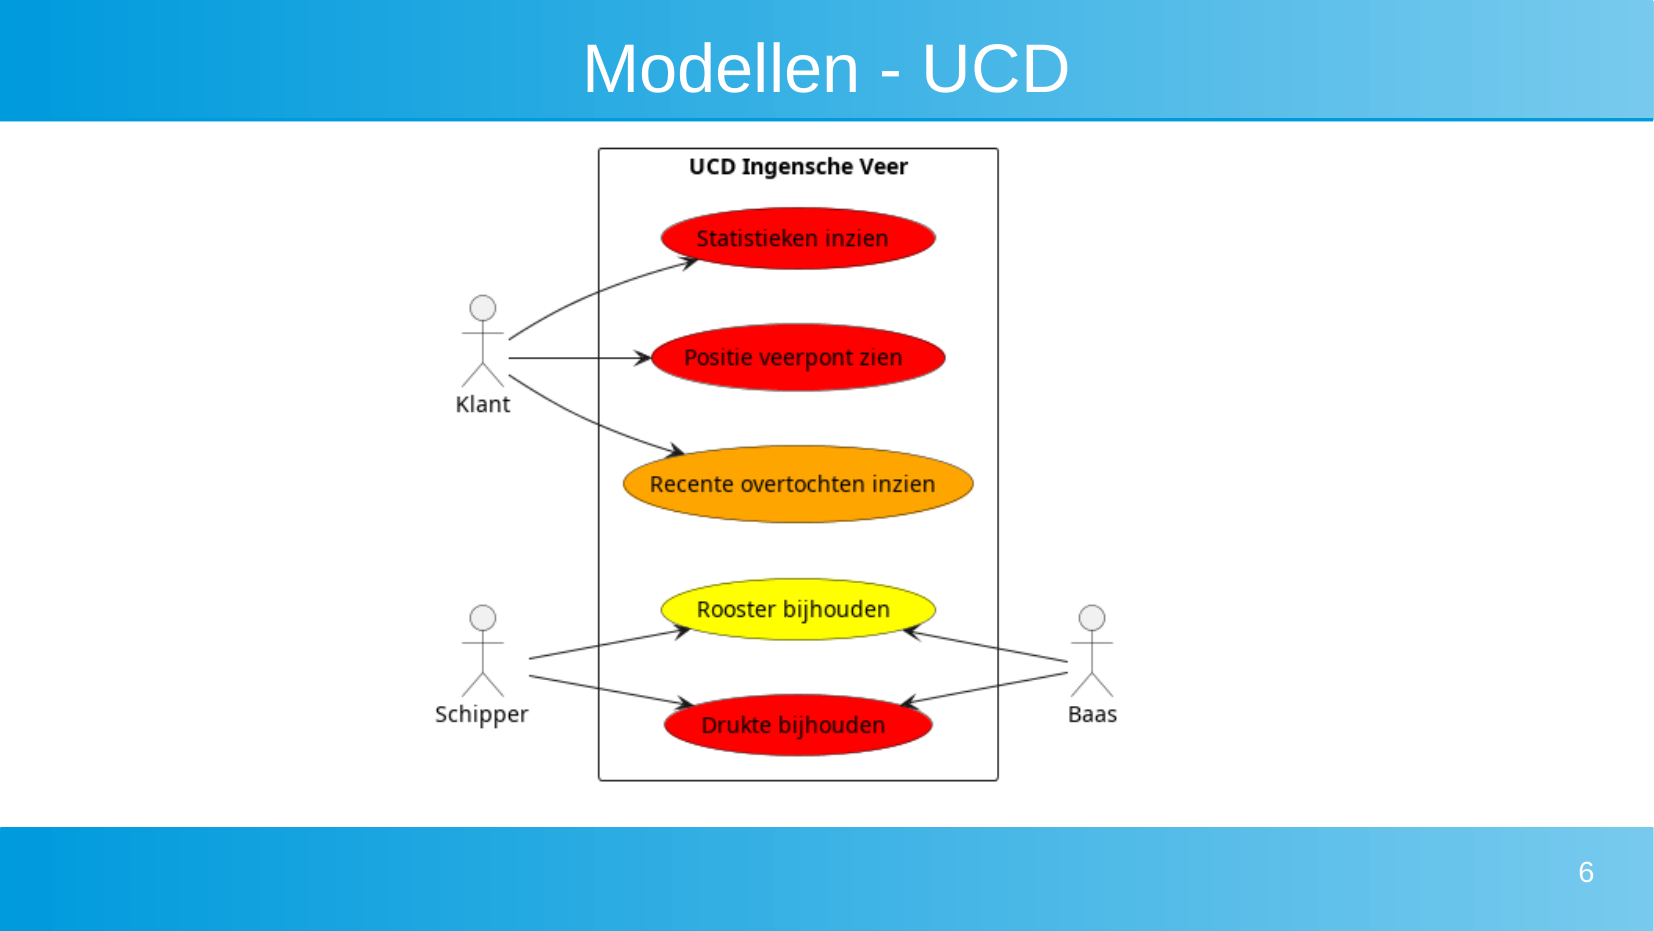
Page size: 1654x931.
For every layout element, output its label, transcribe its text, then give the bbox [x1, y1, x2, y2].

title Modellen - UCD [59, 29, 1595, 108]
picture [426, 137, 1126, 788]
